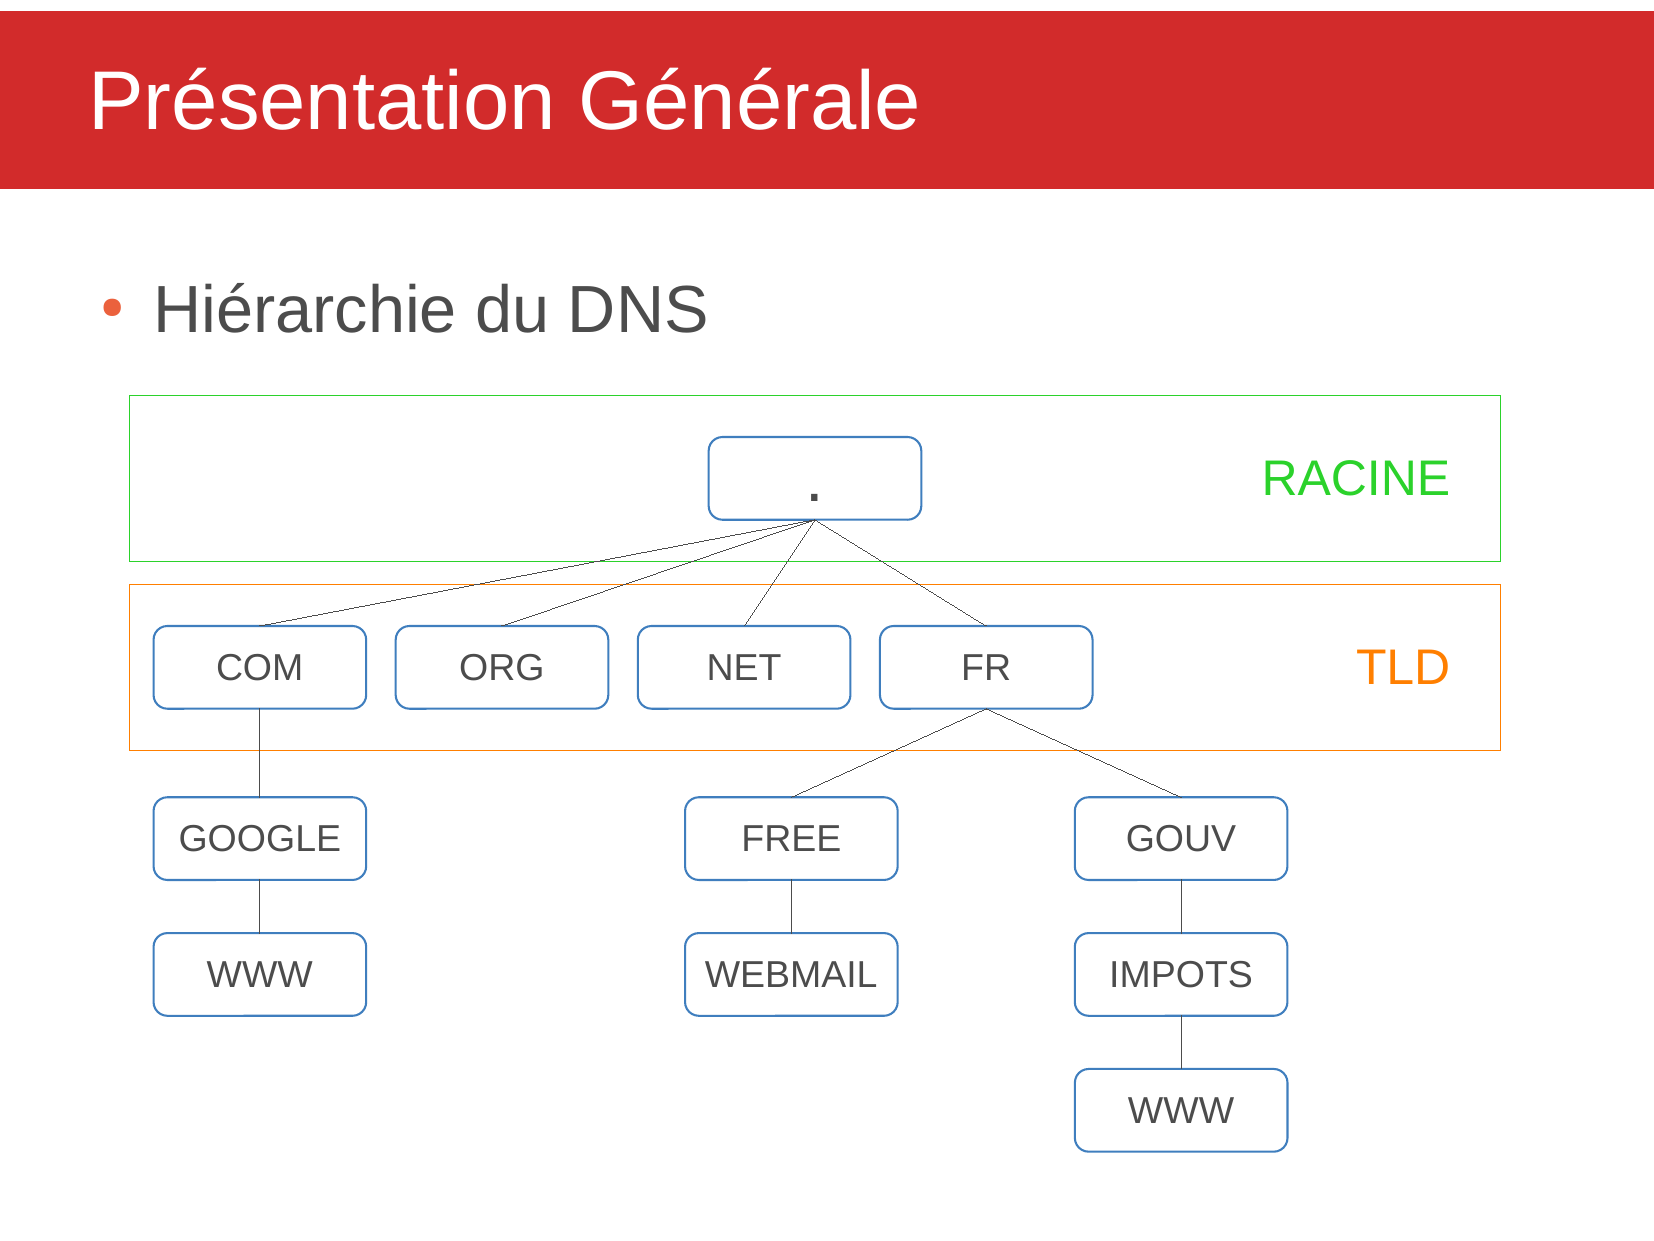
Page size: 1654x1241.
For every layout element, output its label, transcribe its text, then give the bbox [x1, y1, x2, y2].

text_box . [708, 437, 922, 520]
title Présentation Générale [0, 11, 1654, 189]
text_box IMPOTS [1074, 933, 1288, 1016]
text_box FR [879, 625, 1093, 709]
text_box FREE [685, 797, 898, 880]
text_box COM [153, 625, 367, 709]
list Hiérarchie du DNS [82, 271, 1571, 1134]
text_box GOOGLE [153, 797, 367, 880]
text_box GOUV [1074, 797, 1288, 880]
text_box WWW [153, 933, 367, 1016]
text_box NET [637, 625, 851, 709]
text_box WEBMAIL [685, 933, 898, 1016]
text_box ORG [395, 625, 609, 709]
text_box WWW [1074, 1068, 1288, 1152]
